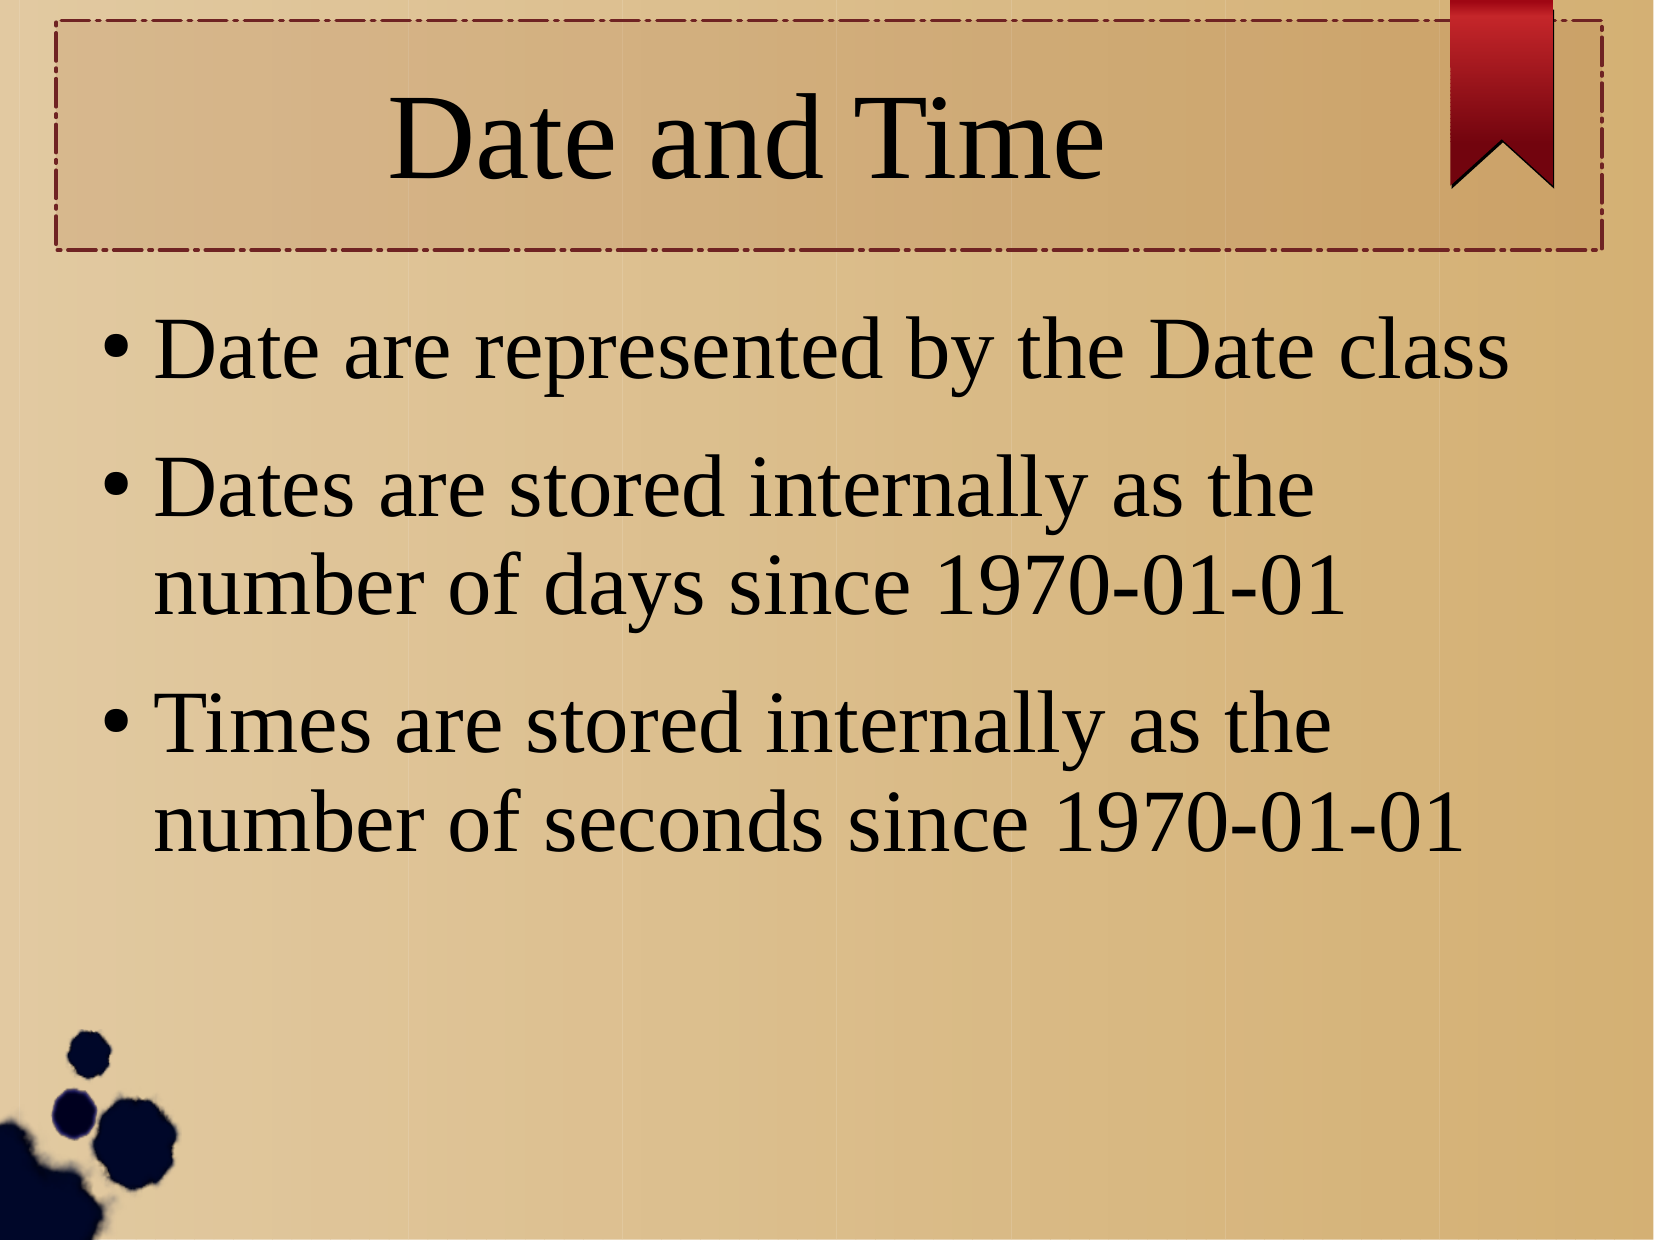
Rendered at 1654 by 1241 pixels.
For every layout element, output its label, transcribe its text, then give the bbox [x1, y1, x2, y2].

list Date are represented by the Date class Dates are stored internally as the number of days since 1970-01-01 Times are stored internally as the number of seconds since 1970-01-01 [82, 299, 1571, 1019]
title Date and Time [82, 47, 1412, 229]
